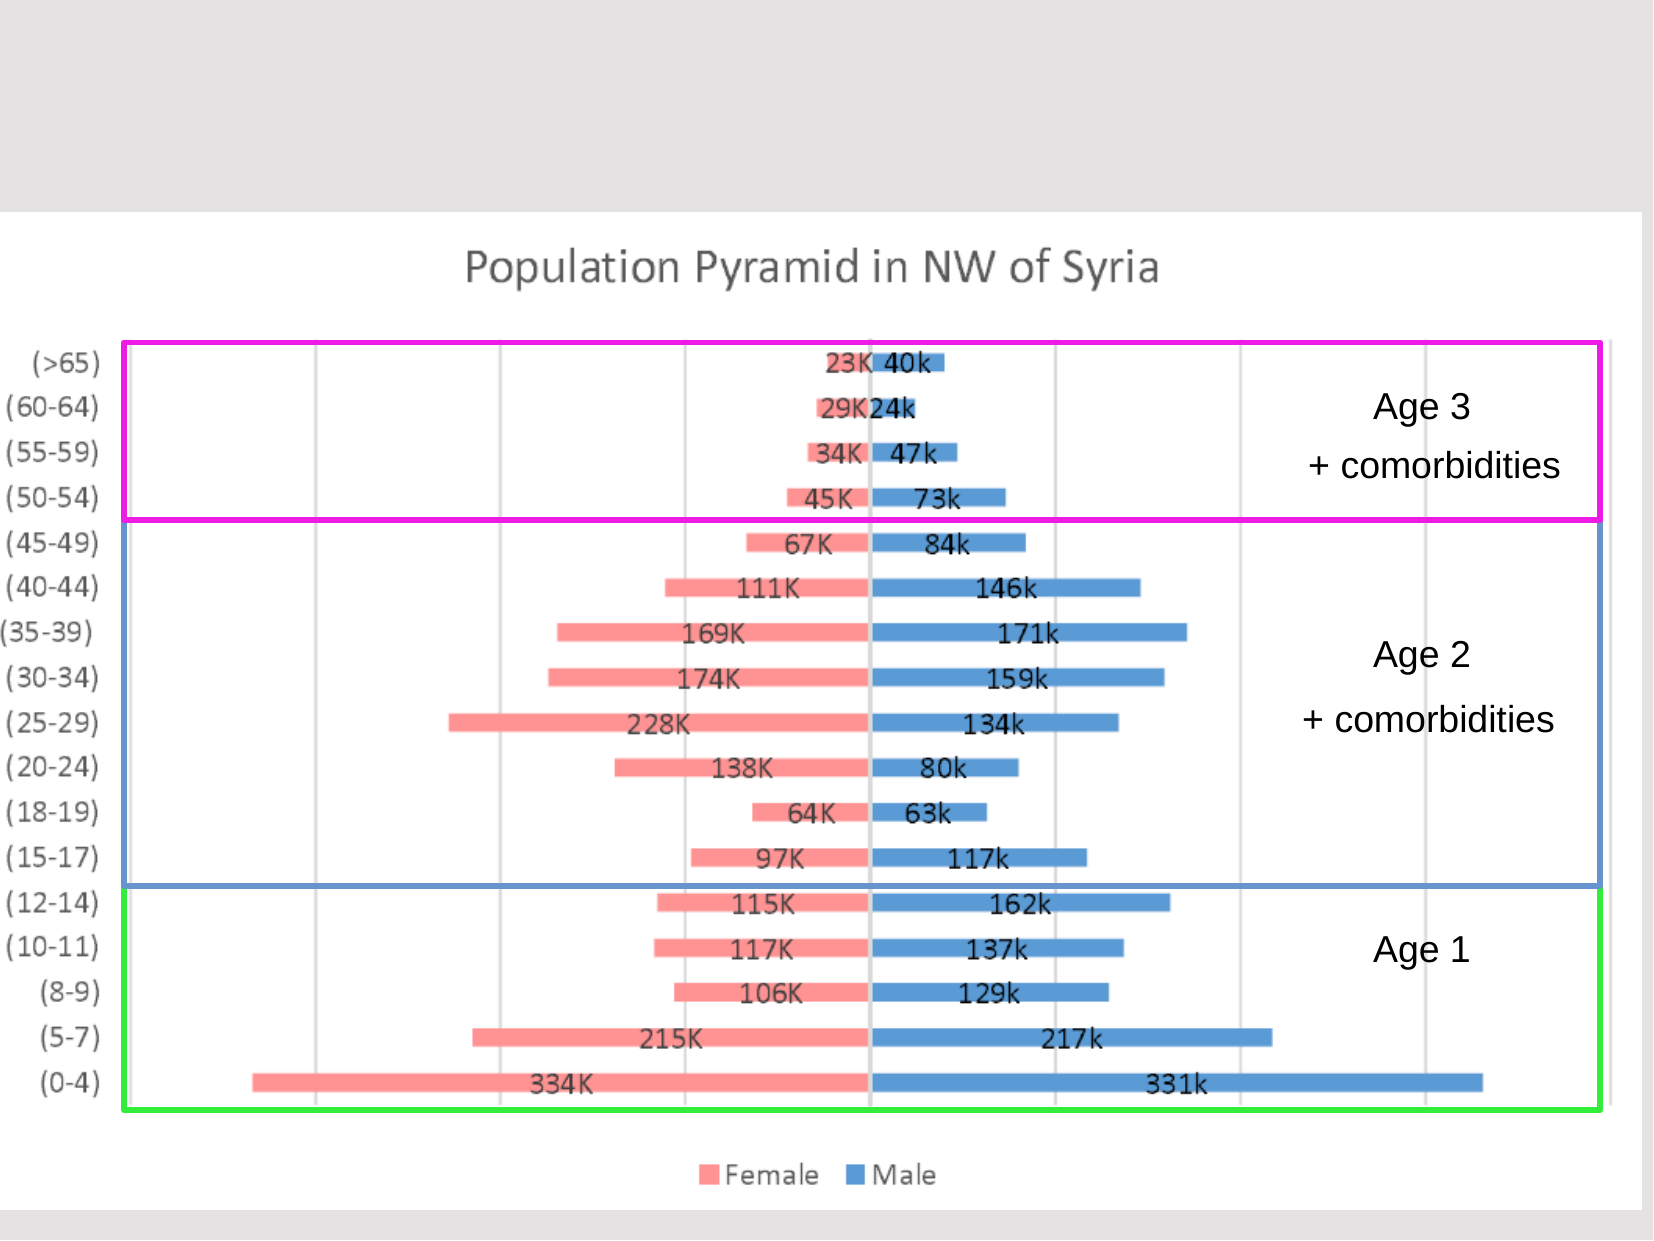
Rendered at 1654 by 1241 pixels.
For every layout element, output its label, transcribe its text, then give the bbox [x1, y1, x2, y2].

picture [0, 212, 1642, 1210]
text_box + comorbidities [1293, 437, 1576, 494]
text_box Age 1 [1358, 921, 1486, 979]
text_box Age 3 [1358, 377, 1486, 435]
text_box Age 2 [1358, 625, 1486, 683]
text_box + comorbidities [1287, 690, 1570, 748]
